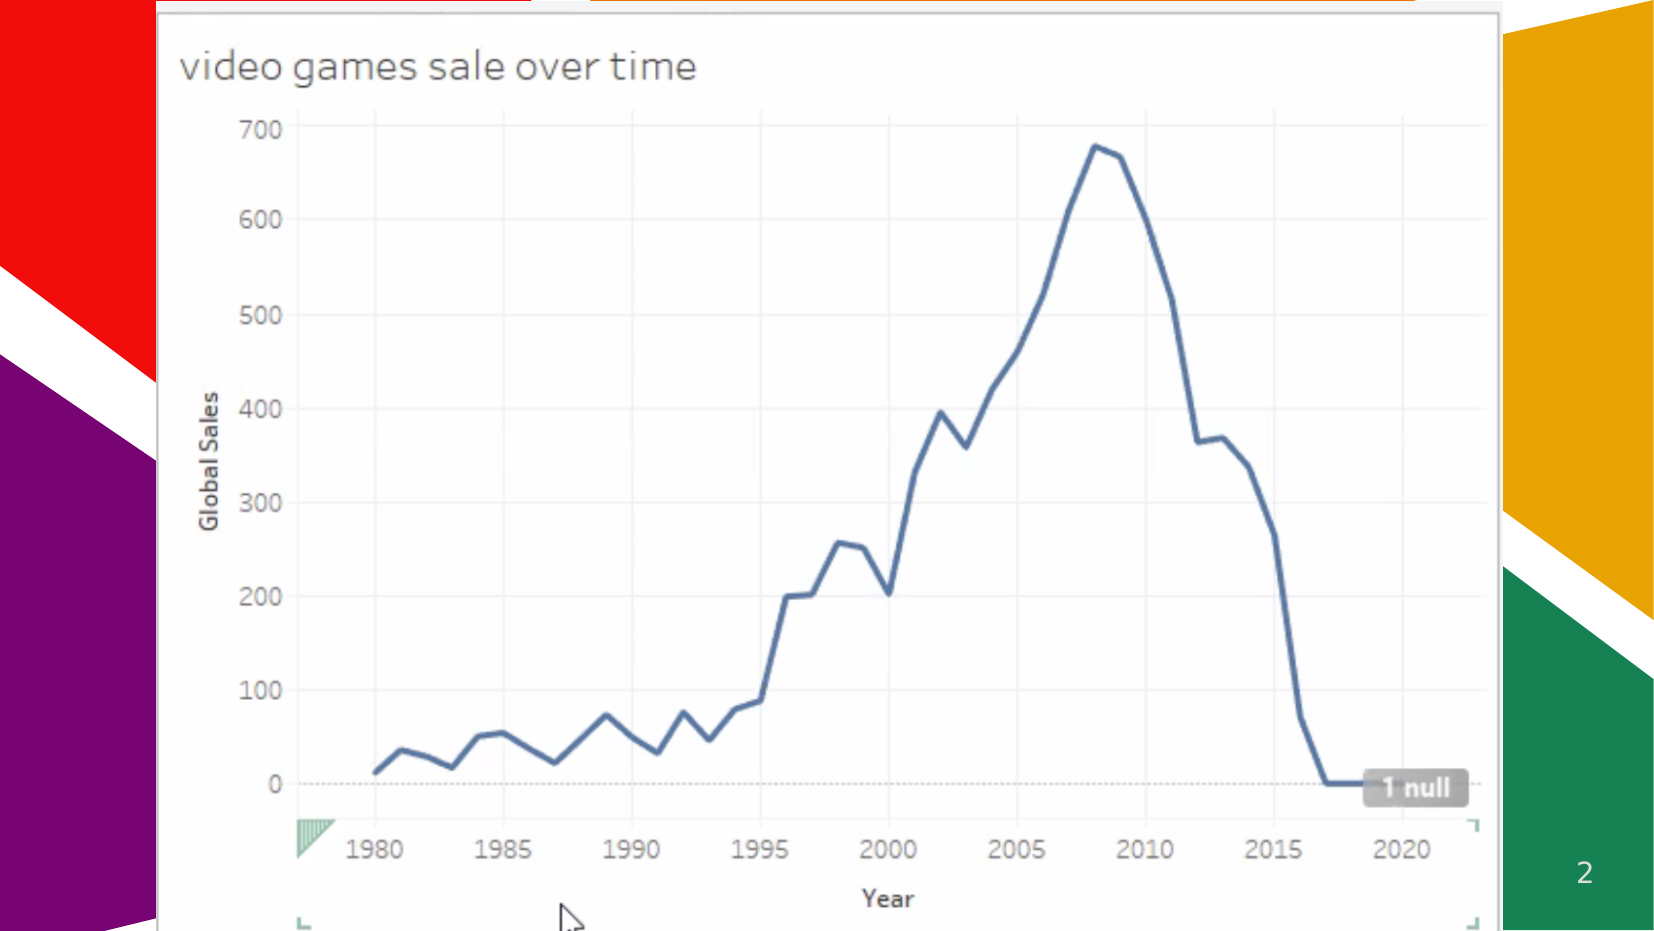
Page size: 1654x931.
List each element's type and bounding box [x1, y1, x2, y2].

picture [156, 1, 1503, 931]
